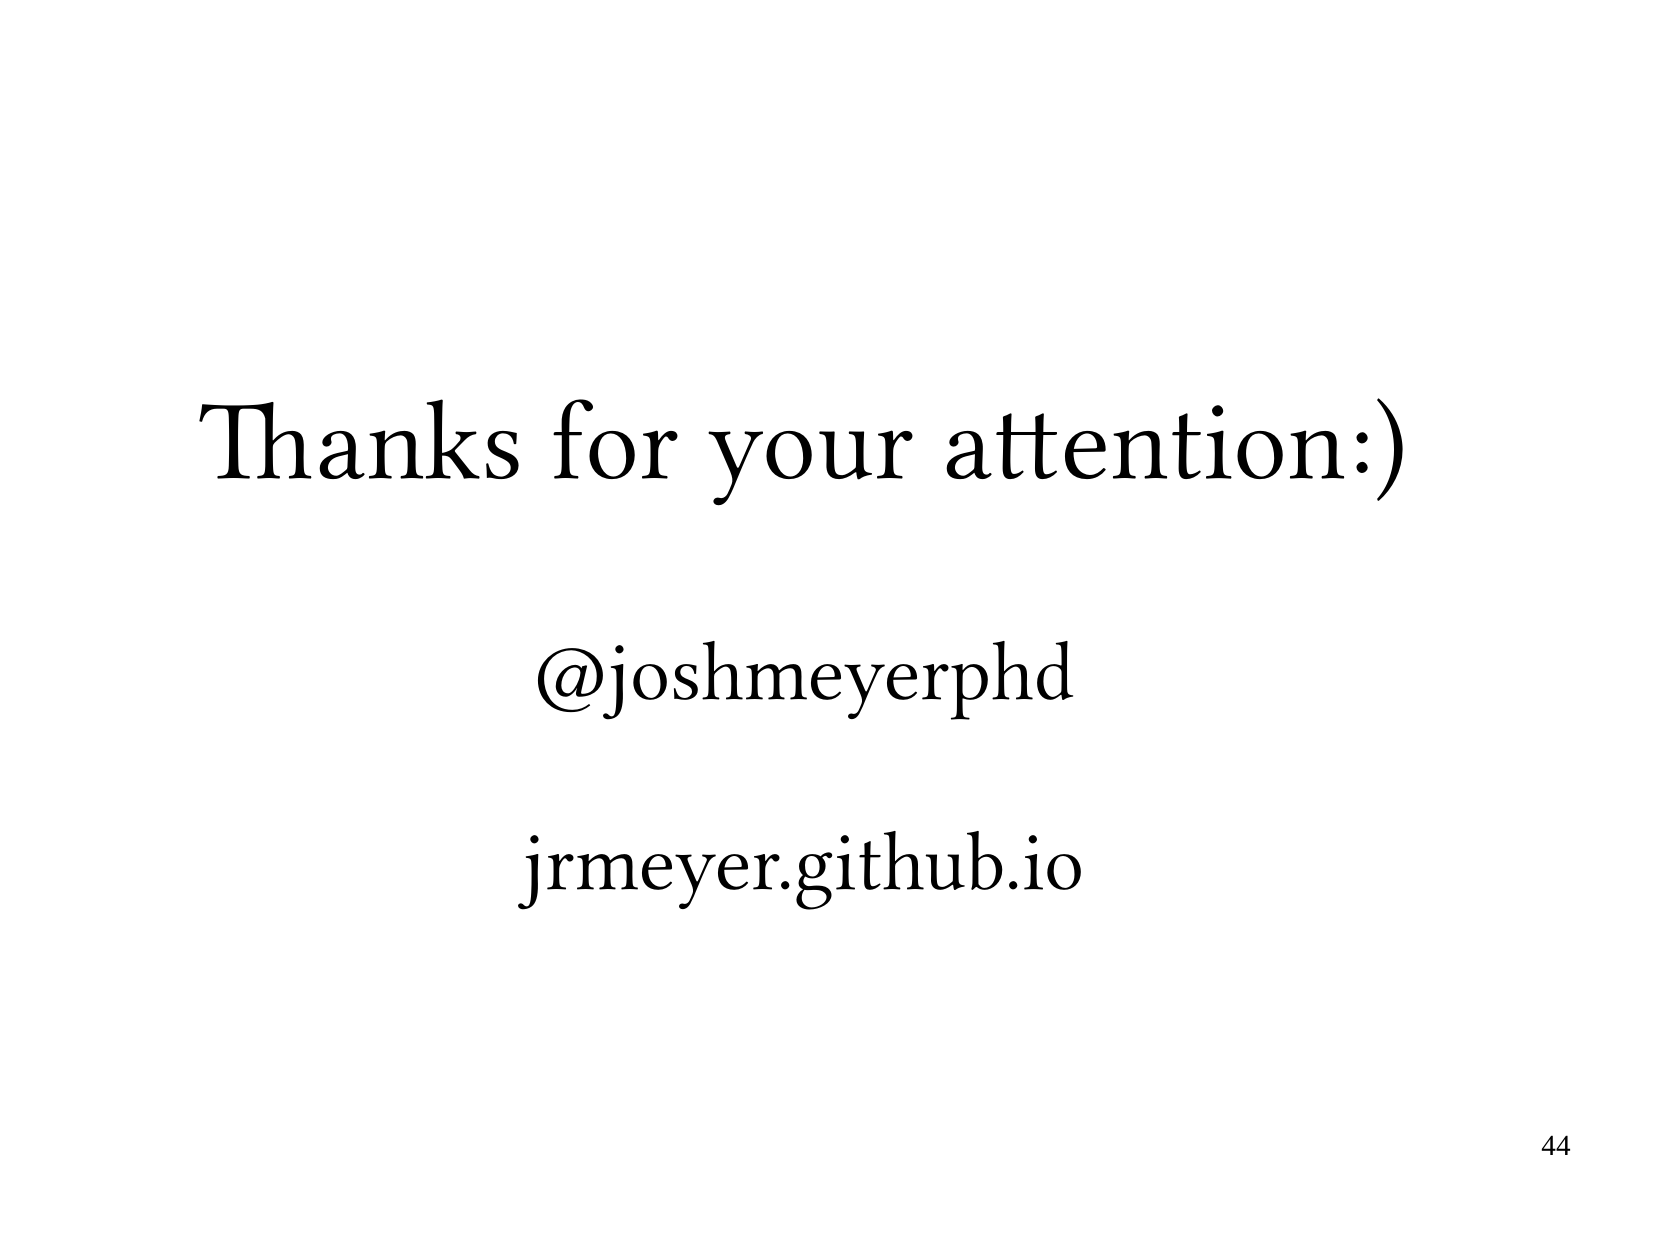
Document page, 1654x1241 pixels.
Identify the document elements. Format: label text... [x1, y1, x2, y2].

subtitle Thanks for your attention:) @joshmeyerphd jrmeyer.github.io [60, 72, 1549, 1216]
